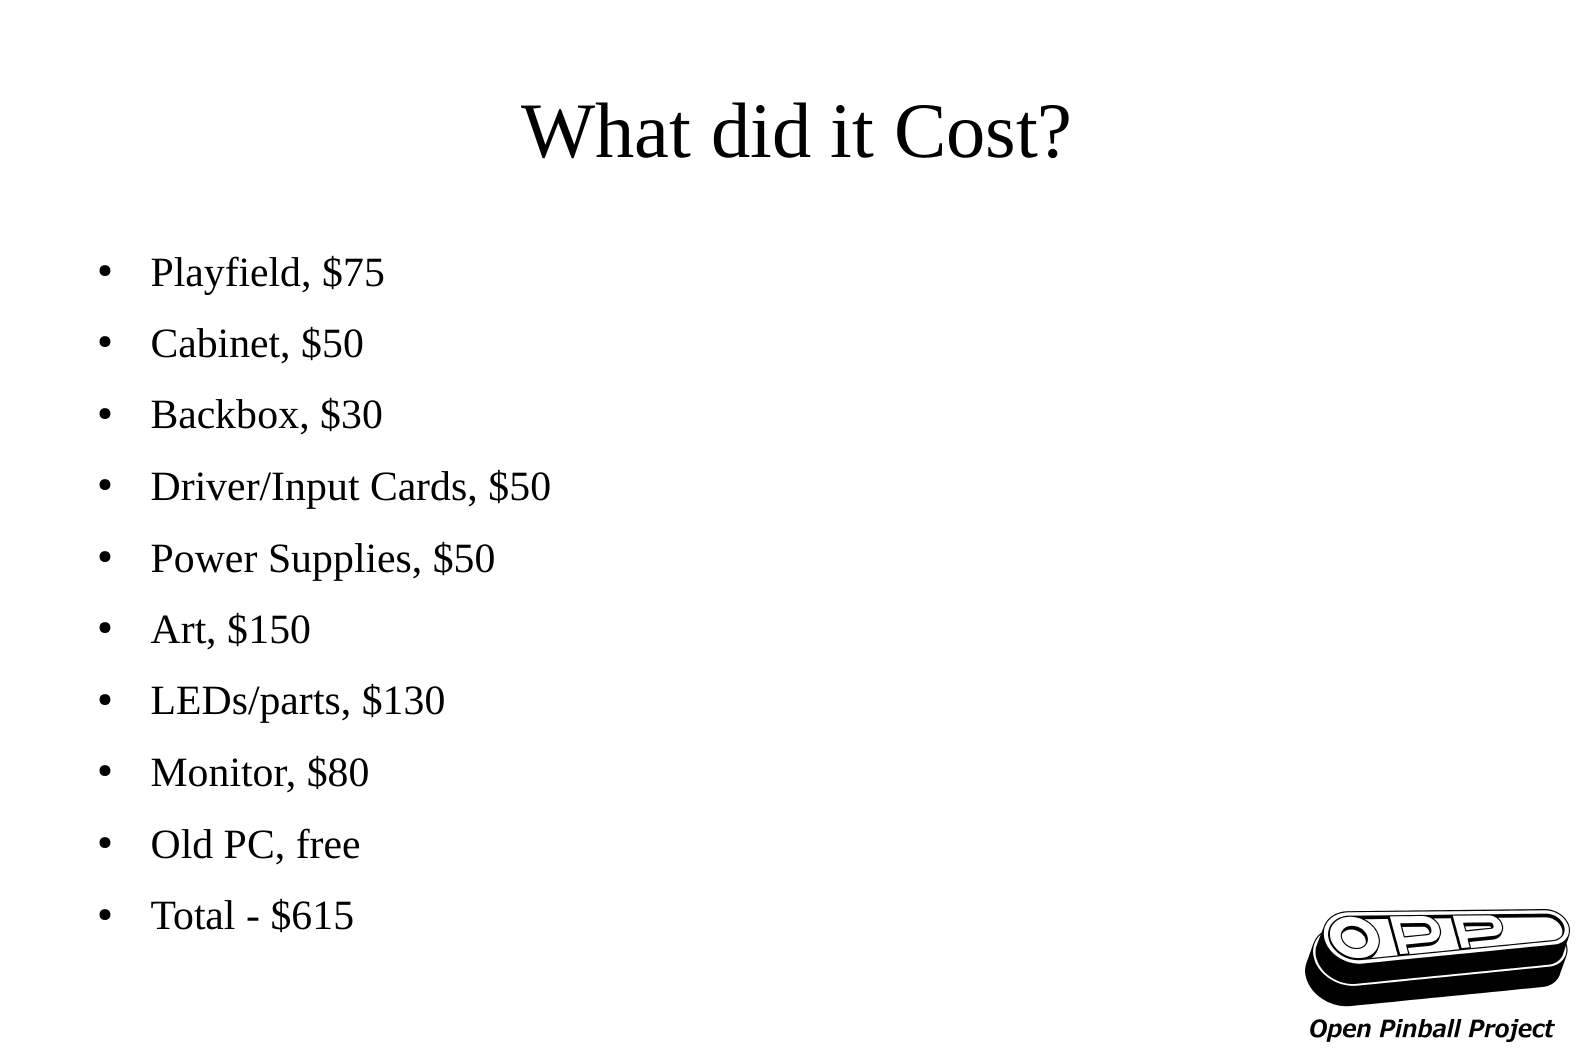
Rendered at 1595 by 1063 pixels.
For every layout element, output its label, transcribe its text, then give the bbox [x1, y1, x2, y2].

list Playfield, $75 Cabinet, $50 Backbox, $30 Driver/Input Cards, $50 Power Supplies, $50 Art, $150 LEDs/parts, $130 Monitor, $80 Old PC, free Total - $615 [79, 248, 1515, 951]
title What did it Cost? [79, 42, 1515, 220]
picture [1305, 909, 1570, 1042]
